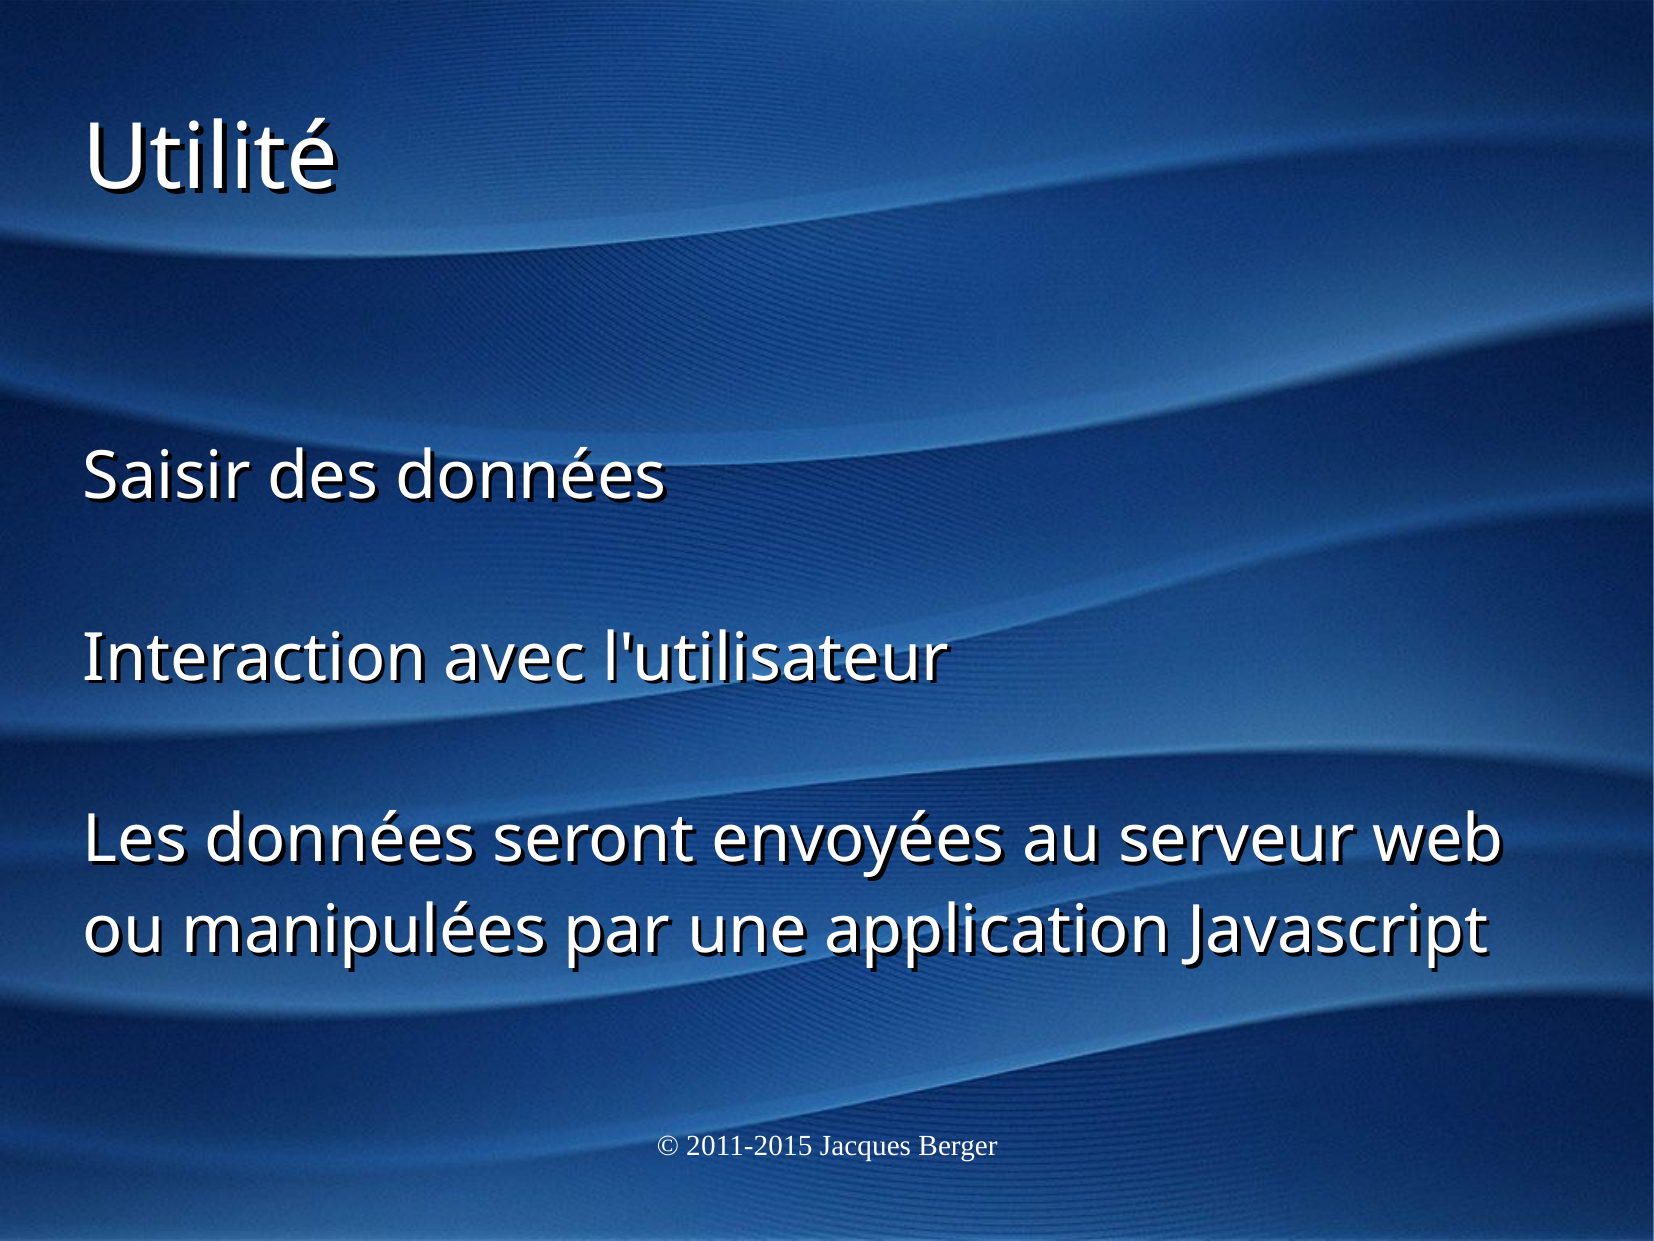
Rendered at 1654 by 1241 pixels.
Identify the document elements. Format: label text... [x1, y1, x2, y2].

title Utilité [82, 56, 1571, 250]
picture [0, 0, 1654, 1241]
subtitle Saisir des données Interaction avec l'utilisateur Les données seront envoyées au serveur web ou manipulées par une application Javascript [82, 297, 1571, 1102]
